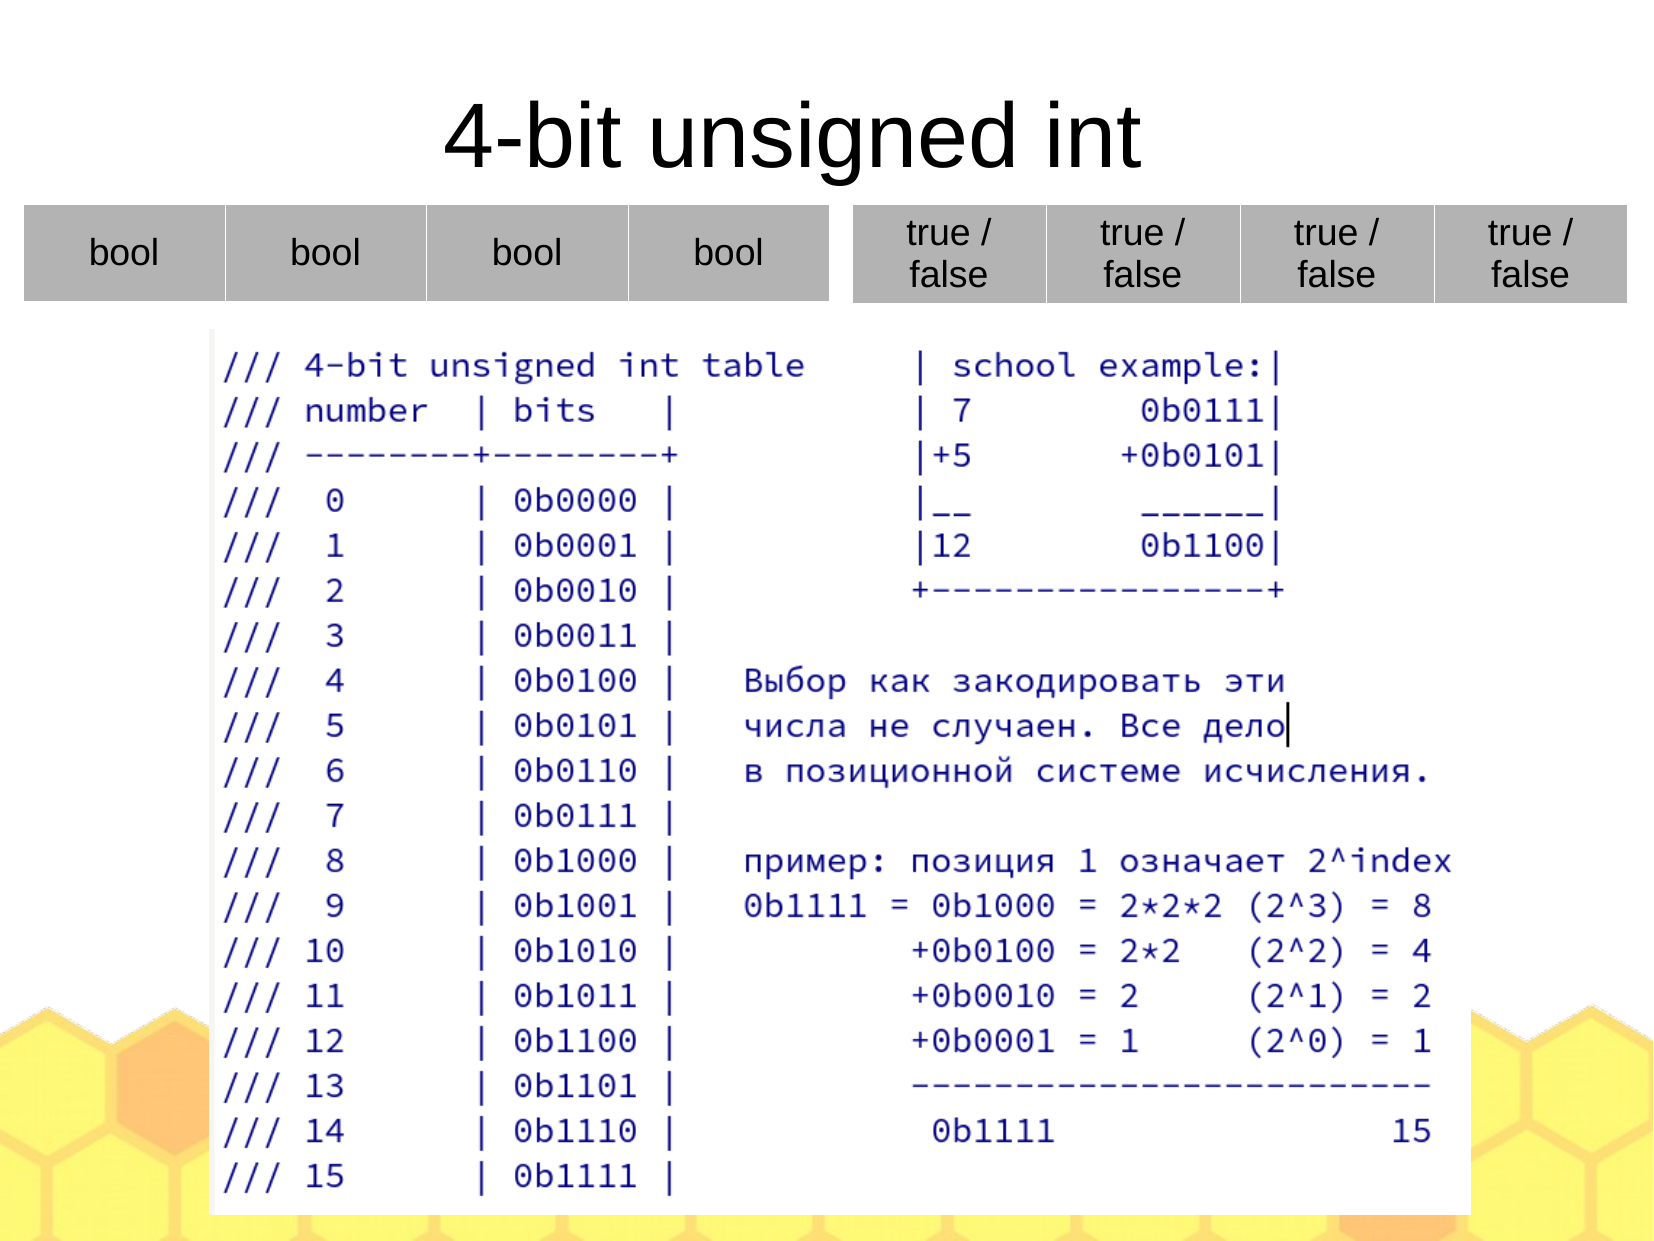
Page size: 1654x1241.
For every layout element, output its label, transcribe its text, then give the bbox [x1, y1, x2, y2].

table_header bool [226, 205, 426, 301]
table_header bool [427, 205, 628, 301]
table_header true / false [1435, 205, 1627, 303]
title 4-bit unsigned int [15, 15, 1571, 257]
table_header true / false [1241, 205, 1434, 303]
table_header bool [629, 205, 829, 301]
picture [0, 329, 1654, 1241]
table_header bool [24, 205, 225, 301]
table_header true / false [1047, 205, 1240, 303]
table_header true / false [853, 205, 1046, 303]
